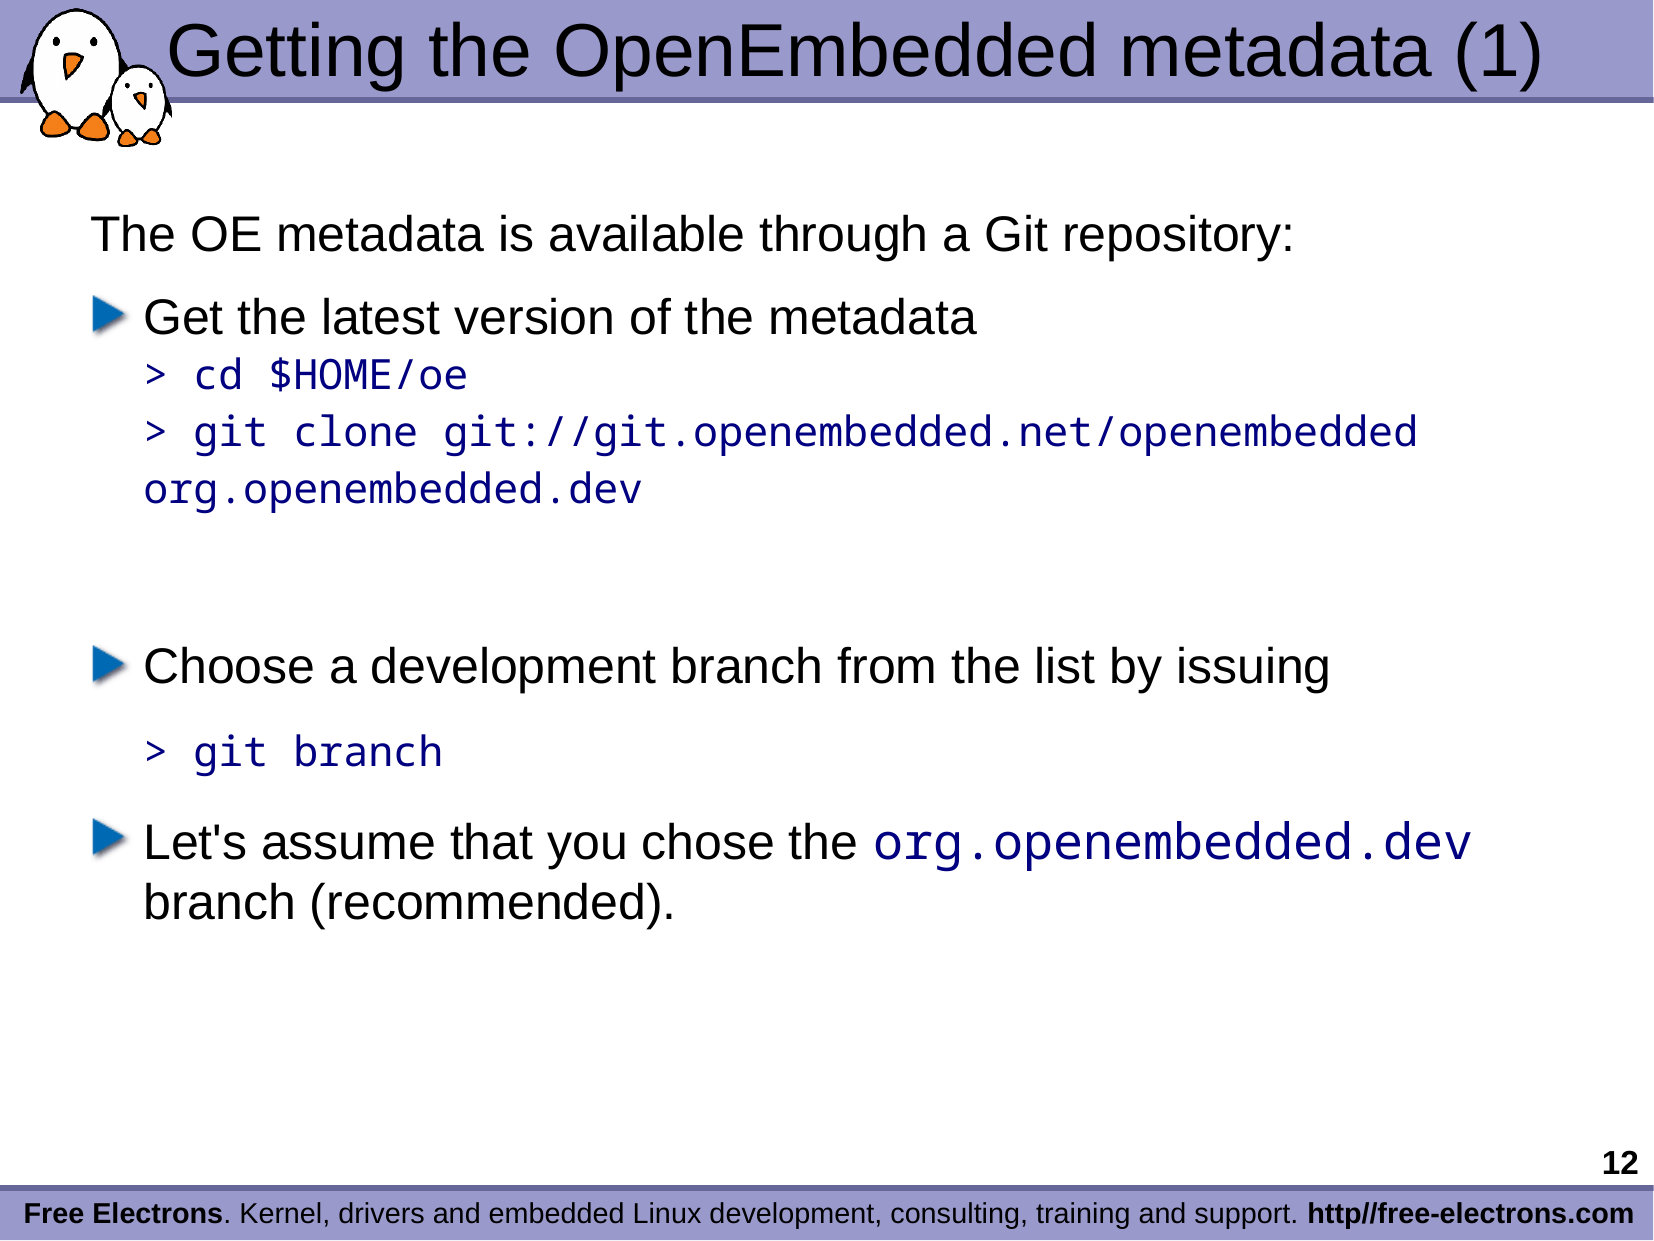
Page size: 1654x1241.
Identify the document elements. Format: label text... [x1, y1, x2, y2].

list The OE metadata is available through a Git repository: Get the latest version of the metadata > cd $HOME/oe > git clone git://git.openembedded.net/openembedded org.openembedded.dev Choose a development branch from the list by issuing > git branch Let's assume that you chose the org.openembedded.dev branch (recommended). [72, 206, 1623, 1056]
title Getting the OpenEmbedded metadata (1) [111, 0, 1601, 101]
picture [20, 8, 172, 147]
